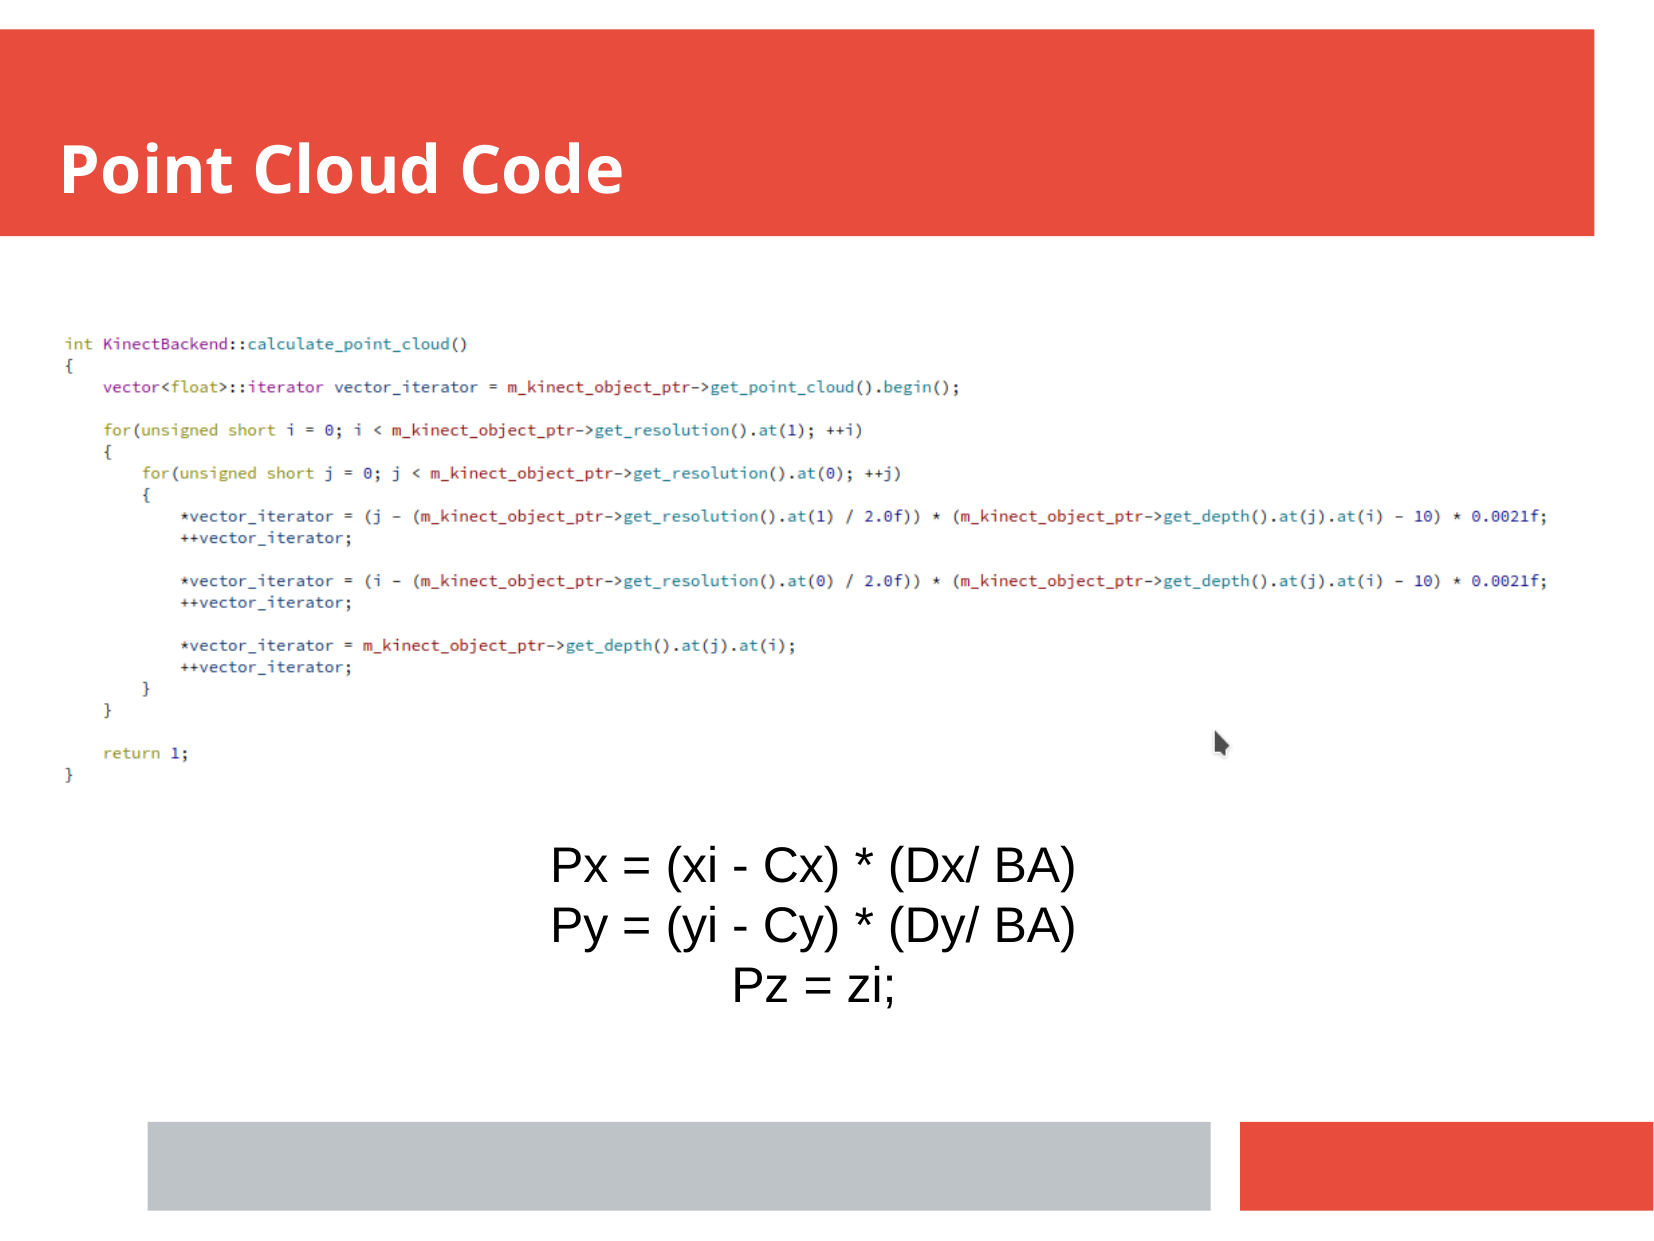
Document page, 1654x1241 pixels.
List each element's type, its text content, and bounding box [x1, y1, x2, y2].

picture [59, 324, 1565, 799]
title Point Cloud Code [59, 59, 1595, 207]
text_box Px = (xi - Cx) * (Dx/ BA) Py = (yi - Cy) * (Dy/ BA) Pz = zi; [60, 817, 1567, 1093]
